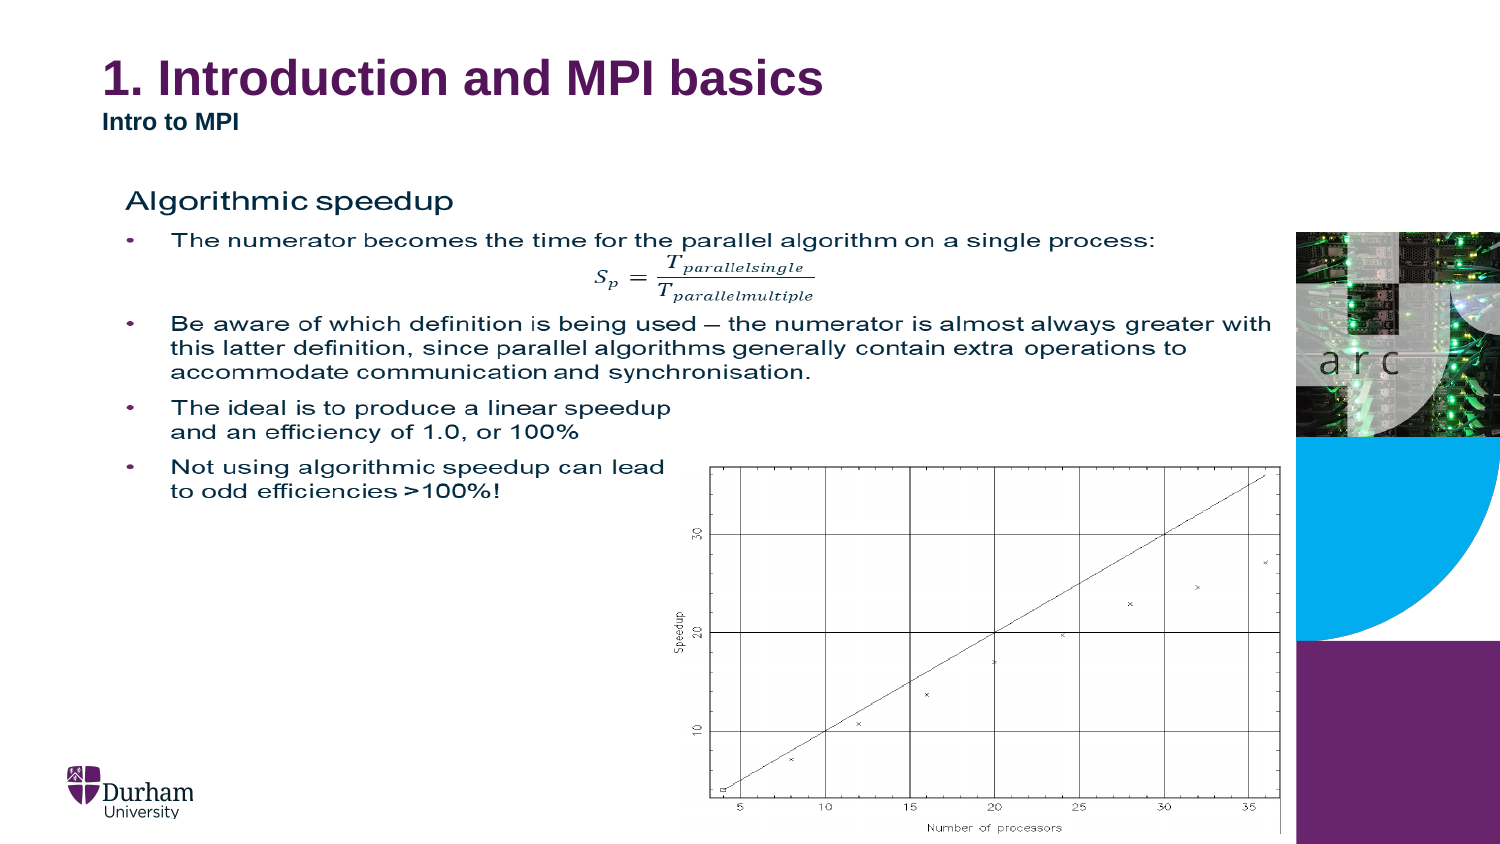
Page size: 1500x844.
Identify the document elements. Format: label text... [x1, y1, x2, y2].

picture [67, 766, 193, 819]
picture [1332, 467, 1500, 640]
picture [673, 466, 1281, 834]
text_box [1296, 640, 1500, 844]
title 1. Introduction and MPI basics Intro to MPI [101, 45, 1399, 187]
picture [1296, 232, 1500, 436]
list [101, 176, 1297, 515]
